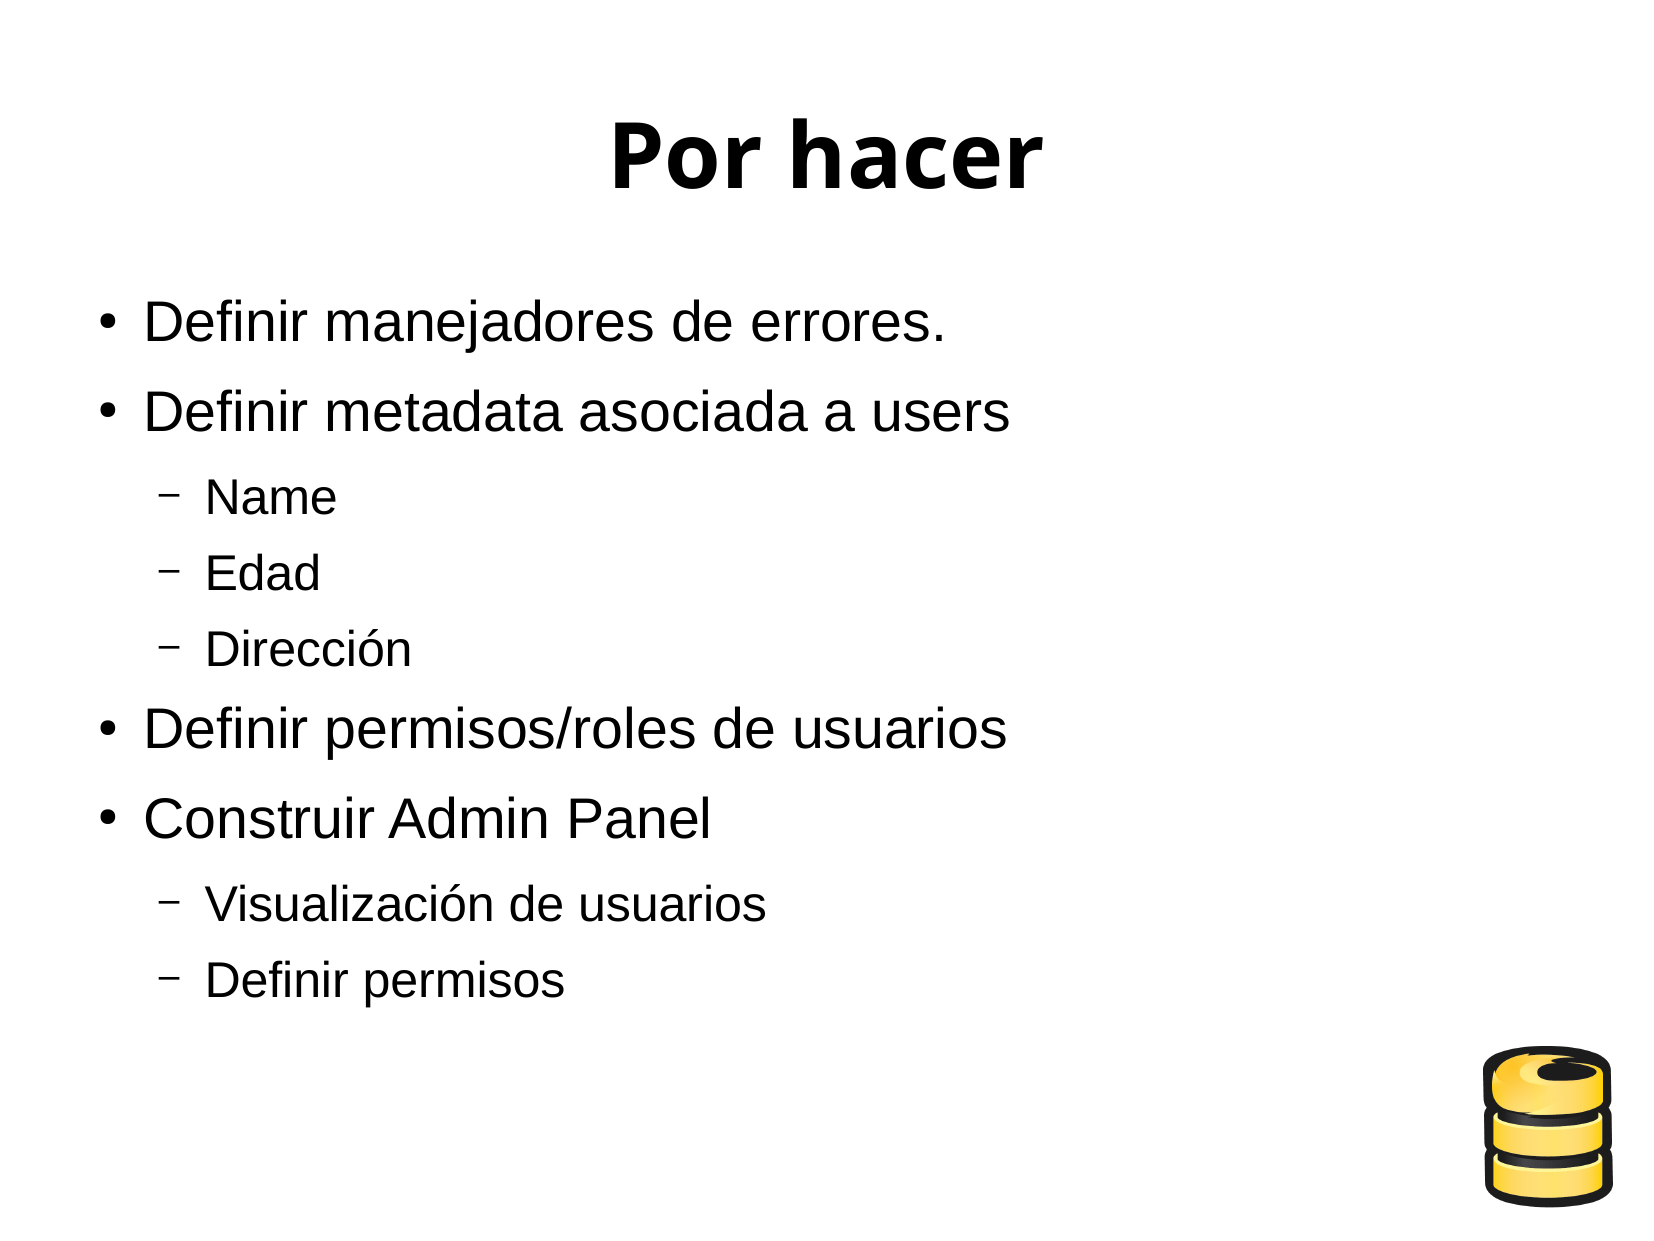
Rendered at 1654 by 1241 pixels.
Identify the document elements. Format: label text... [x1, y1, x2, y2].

title Por hacer [82, 49, 1571, 257]
picture [1458, 1039, 1636, 1217]
list Definir manejadores de errores. Definir metadata asociada a users Name Edad Dirección Definir permisos/roles de usuarios Construir Admin Panel Visualización de usuarios Definir permisos [82, 290, 1571, 1010]
